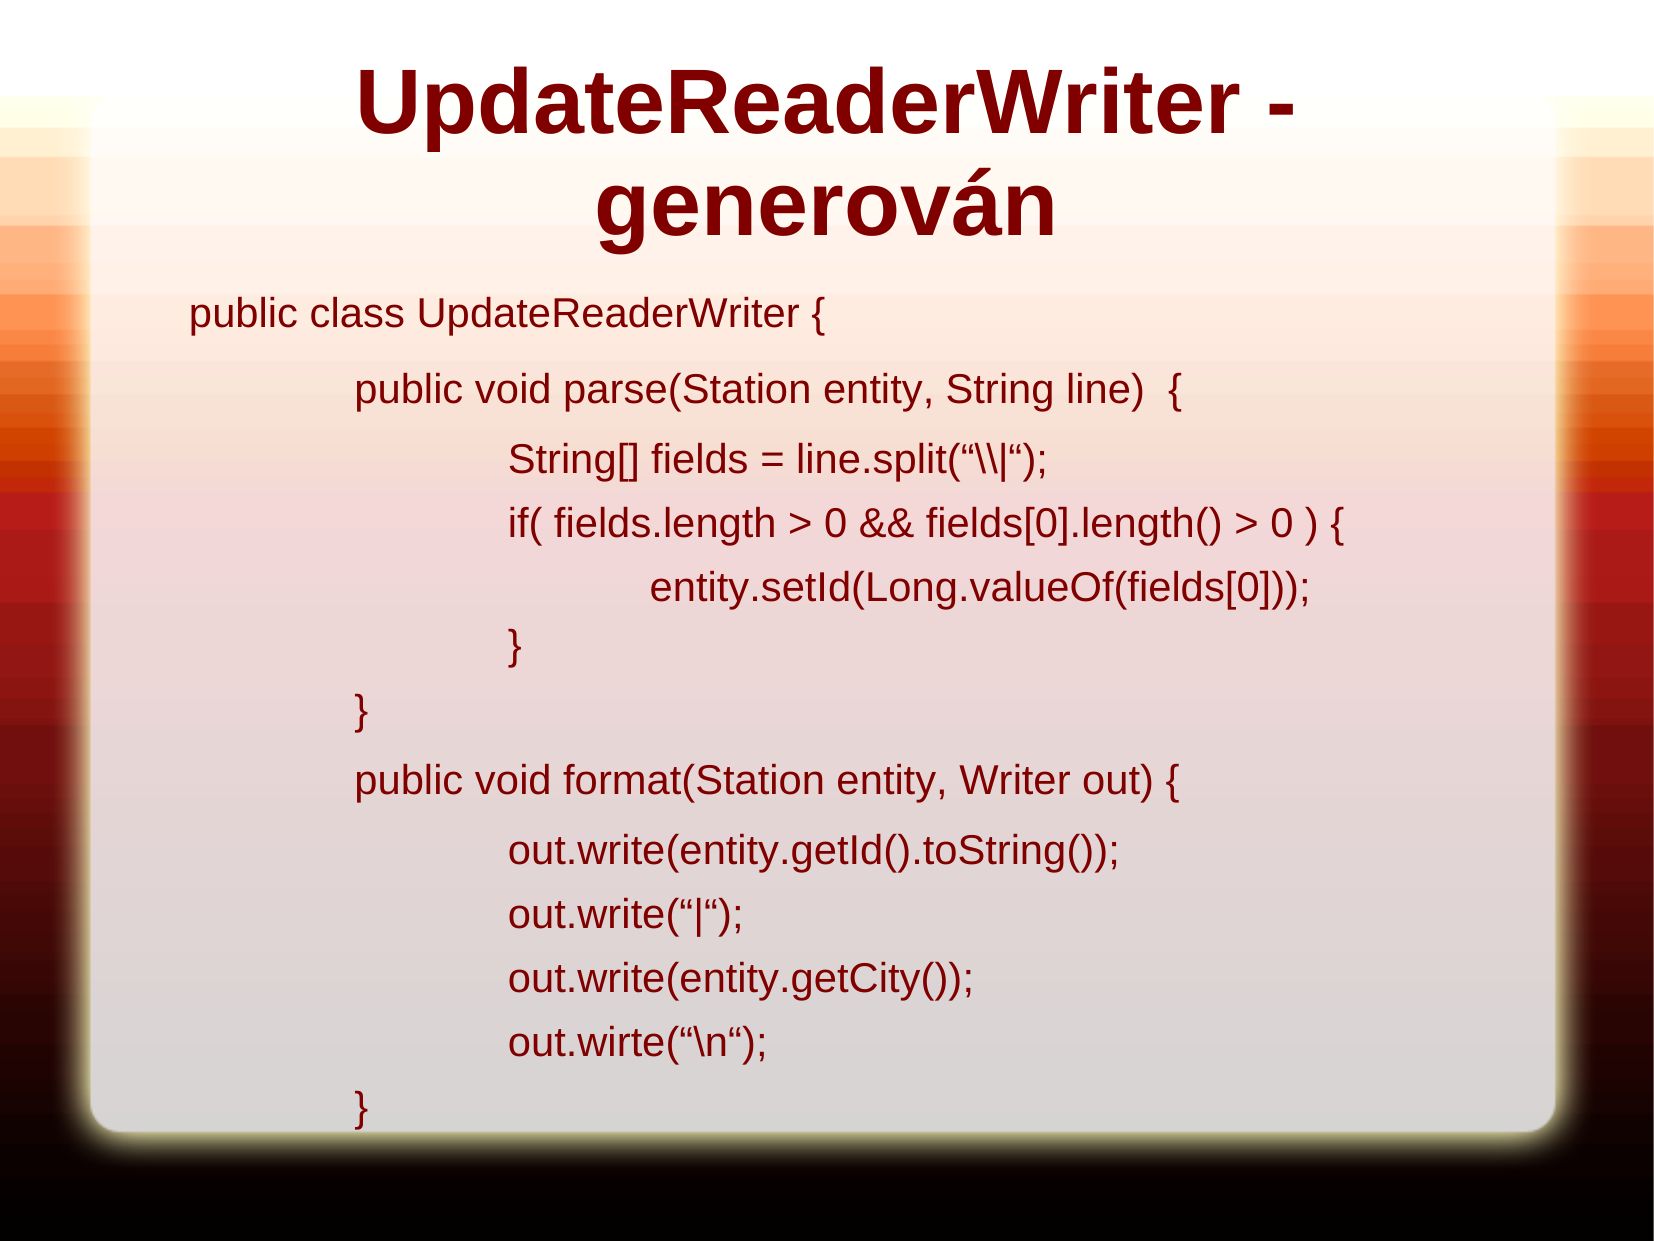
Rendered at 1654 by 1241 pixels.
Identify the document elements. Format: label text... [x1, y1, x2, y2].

list public class UpdateReaderWriter { public void parse(Station entity, String line) { String[] fields = line.split(“\\|“); if( fields.length > 0 && fields[0].length() > 0 ) { entity.setId(Long.valueOf(fields[0])); } } public void format(Station entity, Writer out) { out.write(entity.getId().toString()); out.write(“|“); out.write(entity.getCity()); out.wirte(“\n“); } [118, 289, 1536, 1241]
title UpdateReaderWriter - generován [118, 49, 1536, 257]
picture [0, 0, 1654, 1241]
